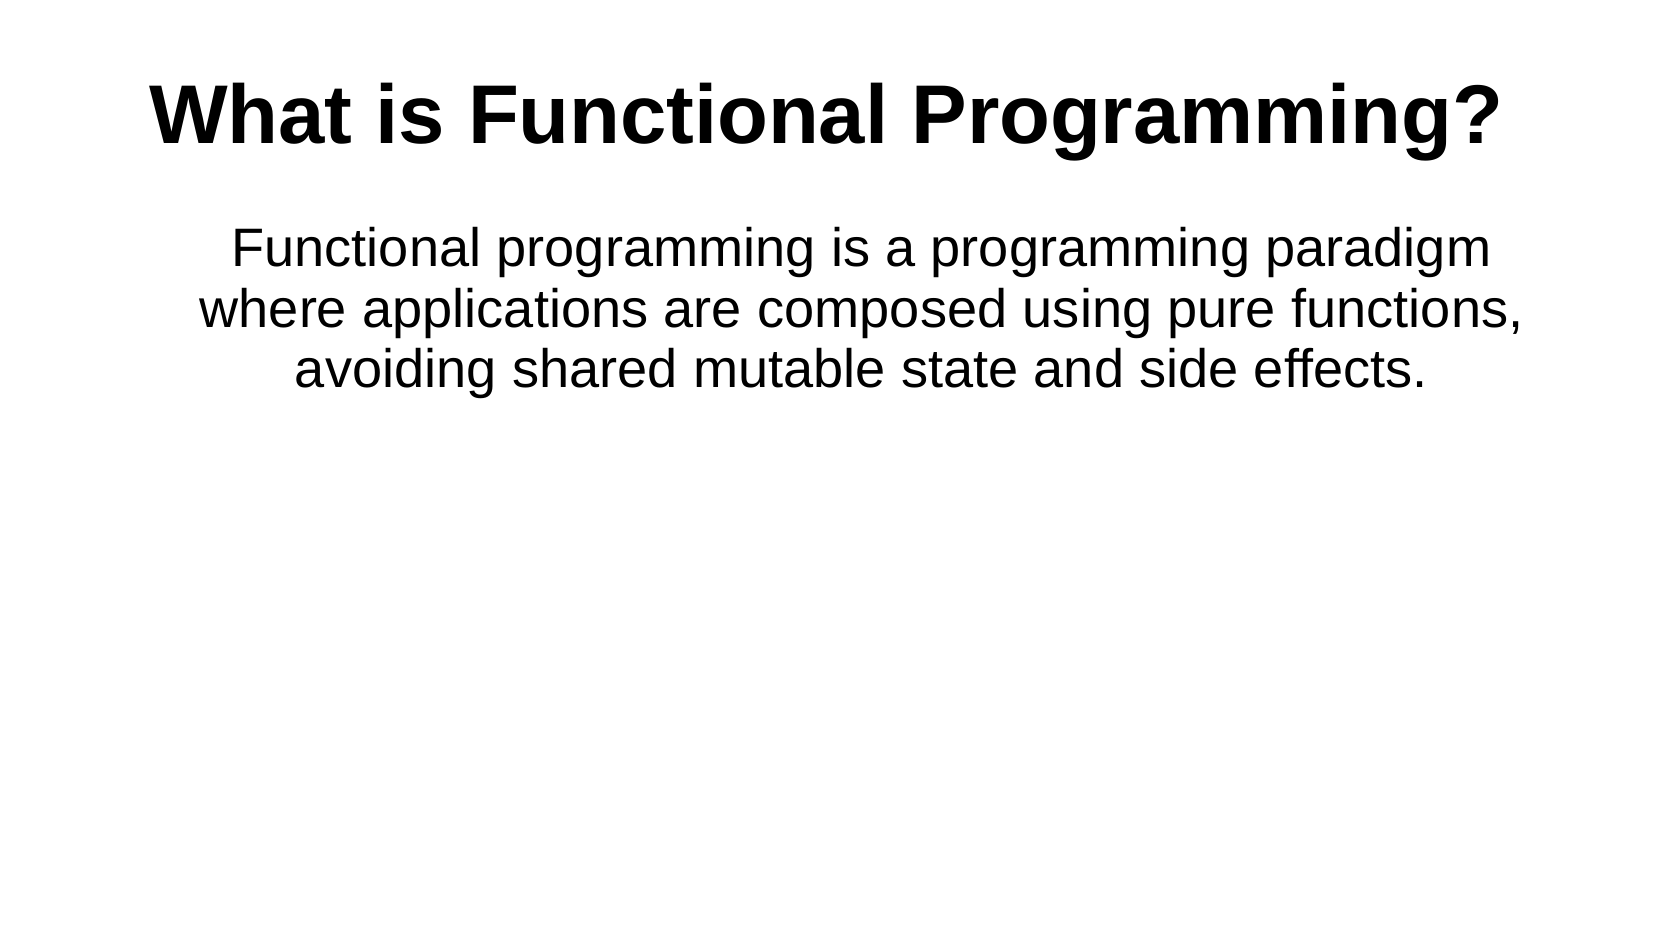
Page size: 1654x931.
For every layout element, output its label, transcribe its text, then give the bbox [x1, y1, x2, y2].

title What is Functional Programming? [82, 37, 1571, 193]
list Functional programming is a programming paradigm where applications are composed using pure functions, avoiding shared mutable state and side effects. [82, 217, 1571, 758]
